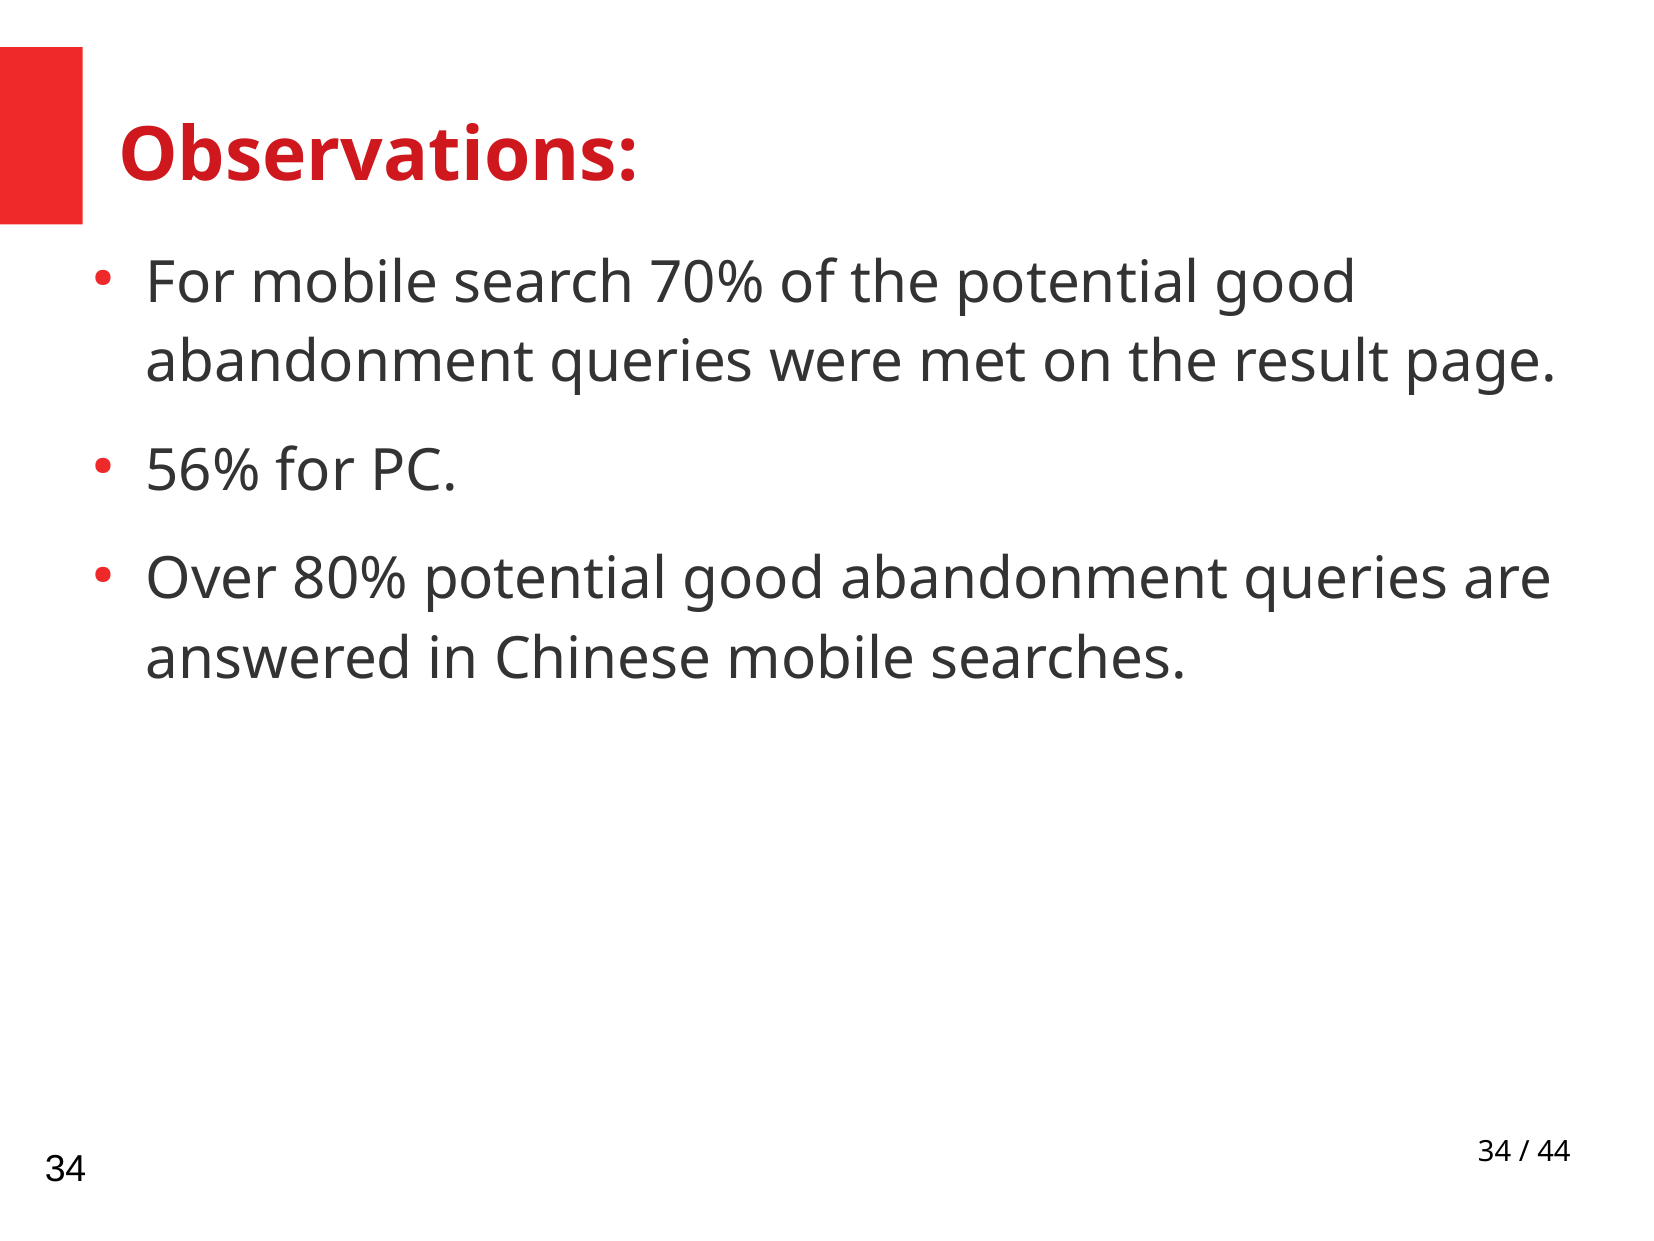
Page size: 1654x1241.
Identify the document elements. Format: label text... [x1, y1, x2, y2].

title Observations: [118, 49, 1571, 240]
list For mobile search 70% of the potential good abandonment queries were met on the result page. 56% for PC. Over 80% potential good abandonment queries are answered in Chinese mobile searches. [75, 240, 1606, 1074]
text_box 34 [30, 1140, 106, 1197]
